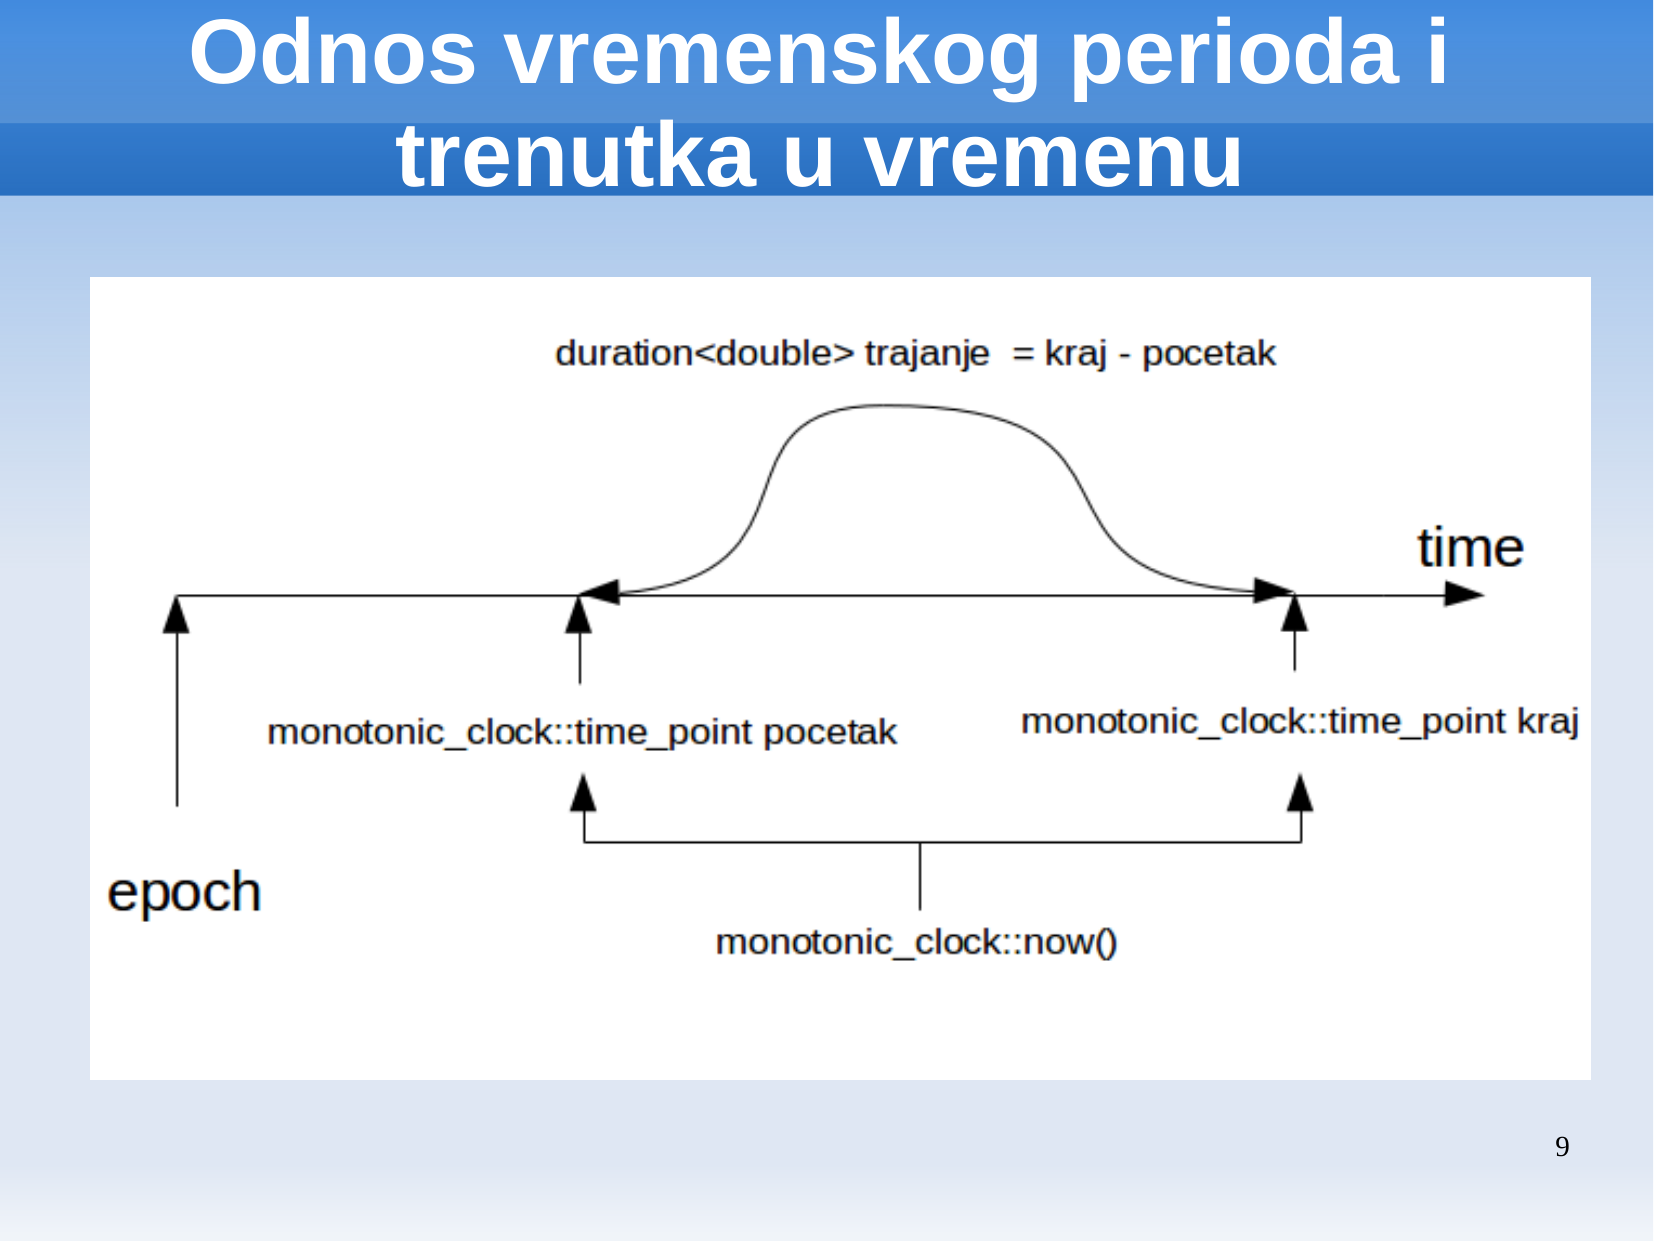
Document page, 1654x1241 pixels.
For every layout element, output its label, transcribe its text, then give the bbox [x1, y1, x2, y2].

picture [0, 0, 1654, 1241]
title Odnos vremenskog perioda i trenutka u vremenu [76, 0, 1565, 208]
